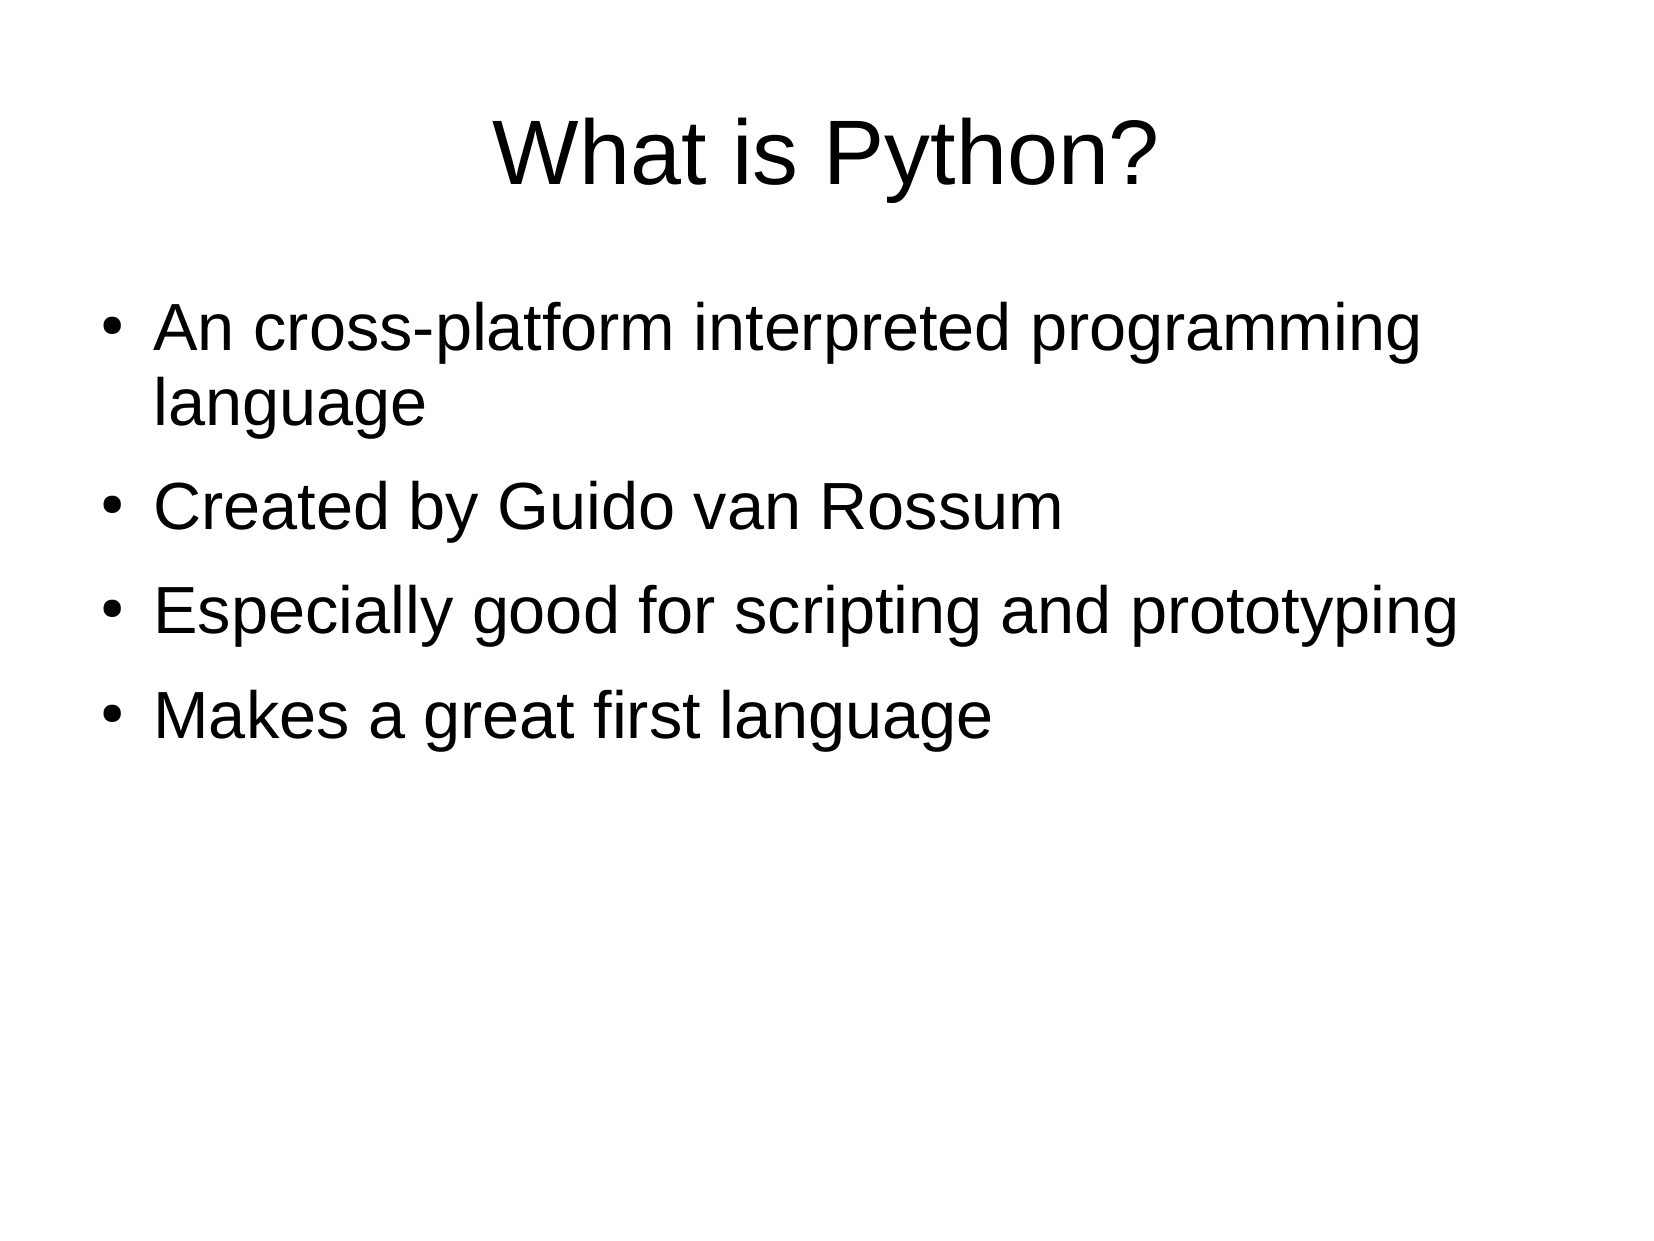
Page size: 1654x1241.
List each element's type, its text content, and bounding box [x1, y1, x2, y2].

title What is Python? [82, 49, 1571, 257]
list An cross-platform interpreted programming language Created by Guido van Rossum Especially good for scripting and prototyping Makes a great first language [82, 290, 1571, 1109]
